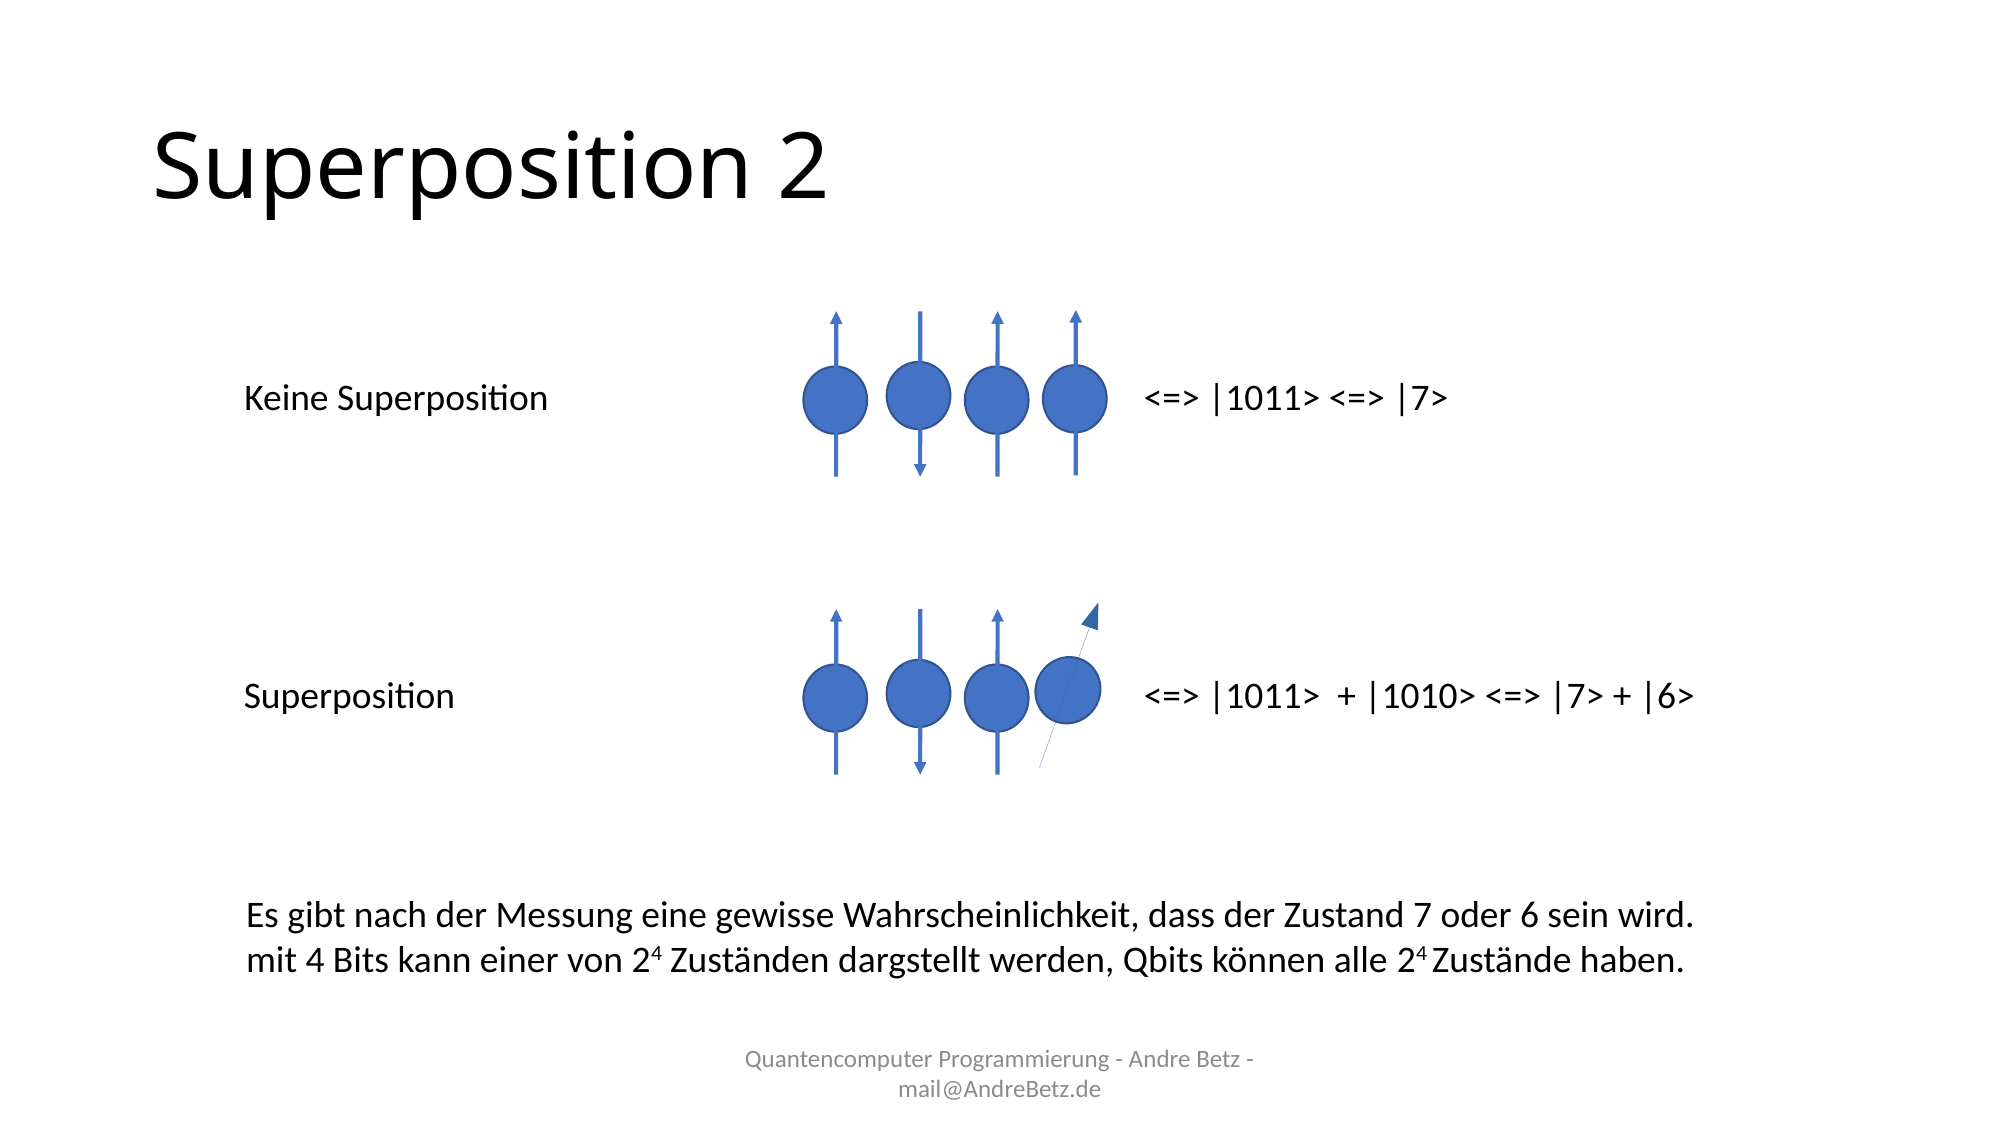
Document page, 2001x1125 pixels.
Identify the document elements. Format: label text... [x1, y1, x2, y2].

text_box [1000, 664, 1029, 732]
text_box <=> |1011> <=> |7> [1128, 365, 1564, 426]
text_box [803, 366, 834, 434]
text_box [1078, 365, 1107, 433]
text_box [1000, 366, 1029, 434]
text_box [839, 366, 868, 434]
text_box [803, 664, 834, 732]
text_box [923, 660, 951, 727]
text_box [839, 664, 868, 732]
text_box Superposition [228, 663, 471, 724]
text_box <=> |1011> + |1010> <=> |7> + |6> [1128, 663, 1769, 724]
text_box [1057, 658, 1101, 724]
text_box [964, 664, 995, 732]
text_box Es gibt nach der Messung eine gewisse Wahrscheinlichkeit, dass der Zustand 7 oder 6 sein wird. mit 4 Bits kann einer von 24 Zuständen dargstellt werden, Qbits können alle 24 Zustände haben. [231, 882, 1712, 988]
title Superposition 2 [137, 59, 1863, 278]
text_box [964, 366, 995, 434]
text_box [886, 361, 918, 430]
text_box [886, 659, 918, 728]
text_box [923, 362, 951, 429]
text_box [1042, 365, 1073, 433]
text_box Keine Superposition [229, 365, 564, 426]
text_box [1035, 657, 1078, 722]
footer Quantencomputer Programmierung - Andre Betz - mail@AndreBetz.de [662, 1042, 1338, 1103]
